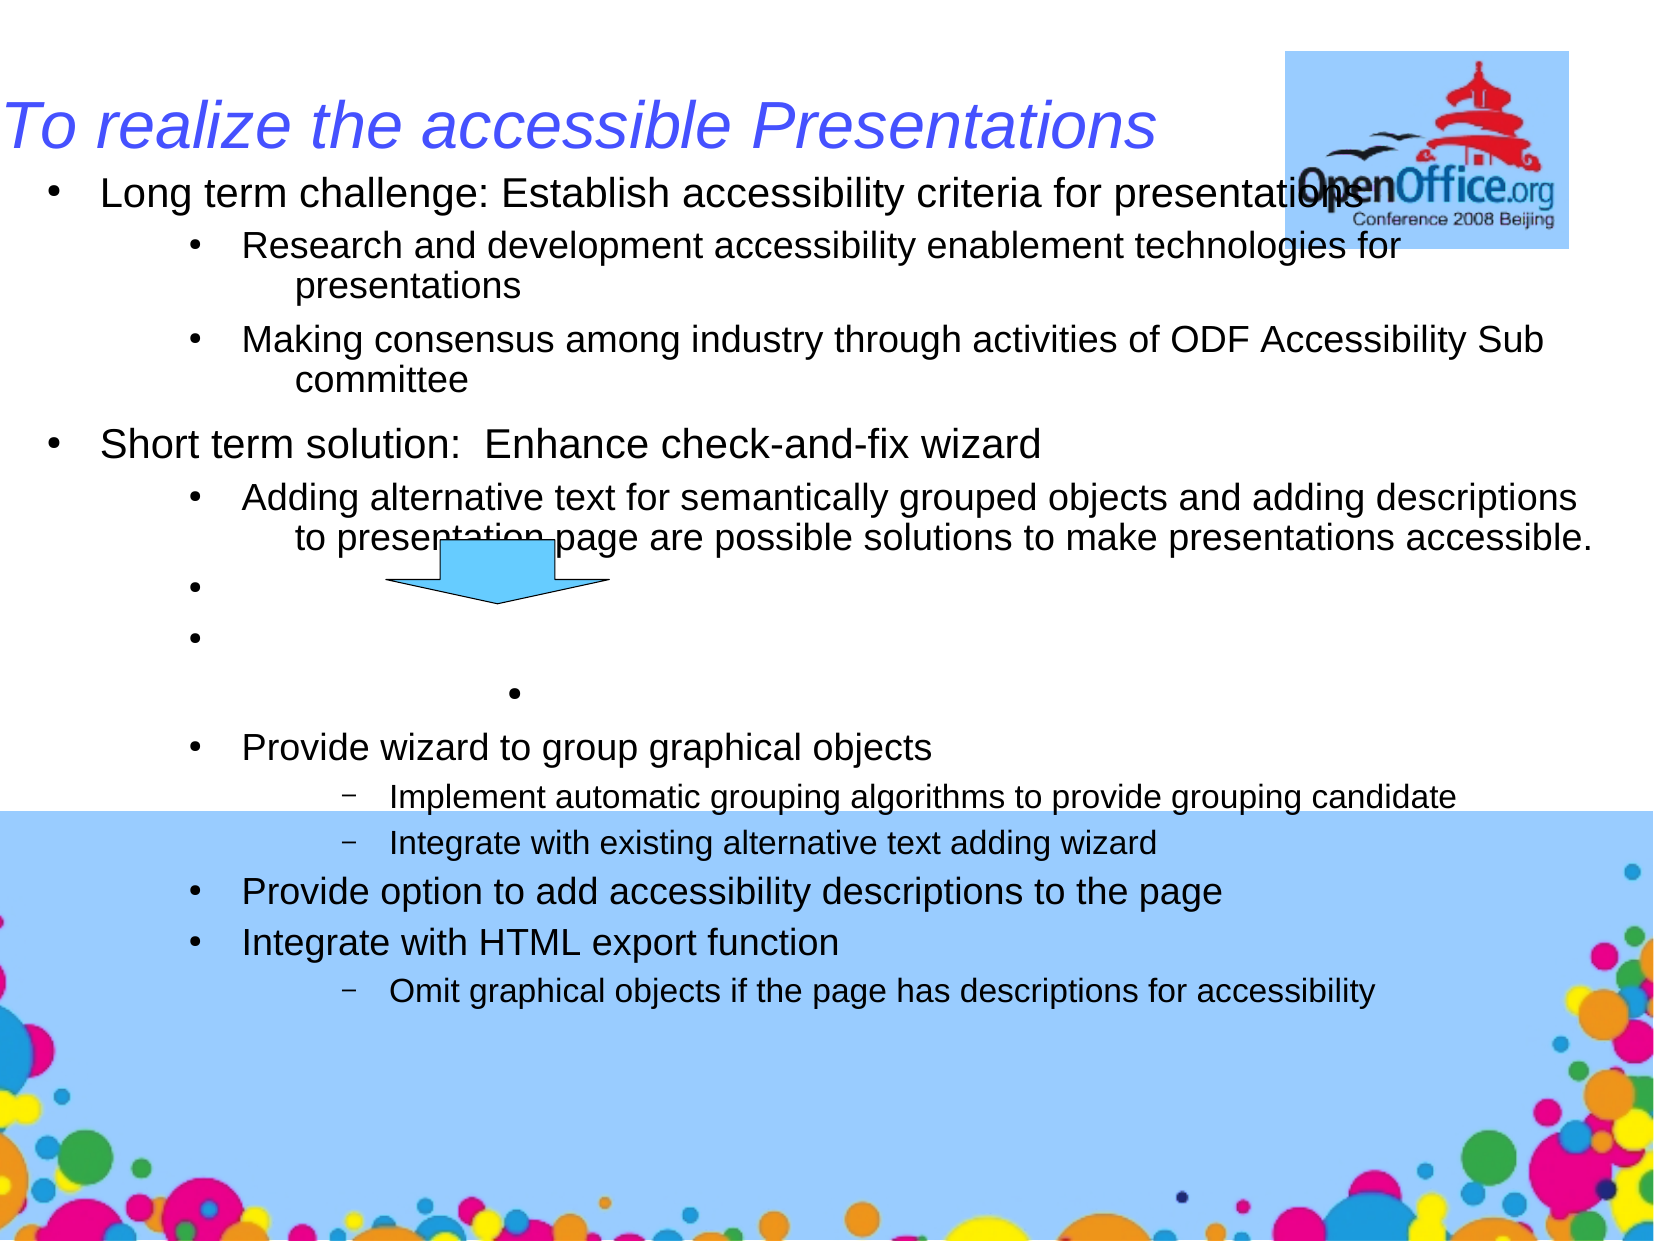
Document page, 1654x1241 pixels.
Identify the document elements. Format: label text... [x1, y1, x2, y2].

text_box [385, 539, 610, 604]
list Long term challenge: Establish accessibility criteria for presentations Research and development accessibility enablement technologies for presentations Making consensus among industry through activities of ODF Accessibility Sub committee Short term solution: Enhance check-and-fix wizard Adding alternative text for semantically grouped objects and adding descriptions to presentation page are possible solutions to make presentations accessible. Provide wizard to group graphical objects Implement automatic grouping algorithms to provide grouping candidate Integrate with existing alternative text adding wizard Provide option to add accessibility descriptions to the page Integrate with HTML export function Omit graphical objects if the page has descriptions for accessibility [11, 167, 1618, 1050]
picture [1285, 51, 1569, 86]
picture [0, 810, 1654, 1241]
title To realize the accessible Presentations [0, 86, 1626, 165]
